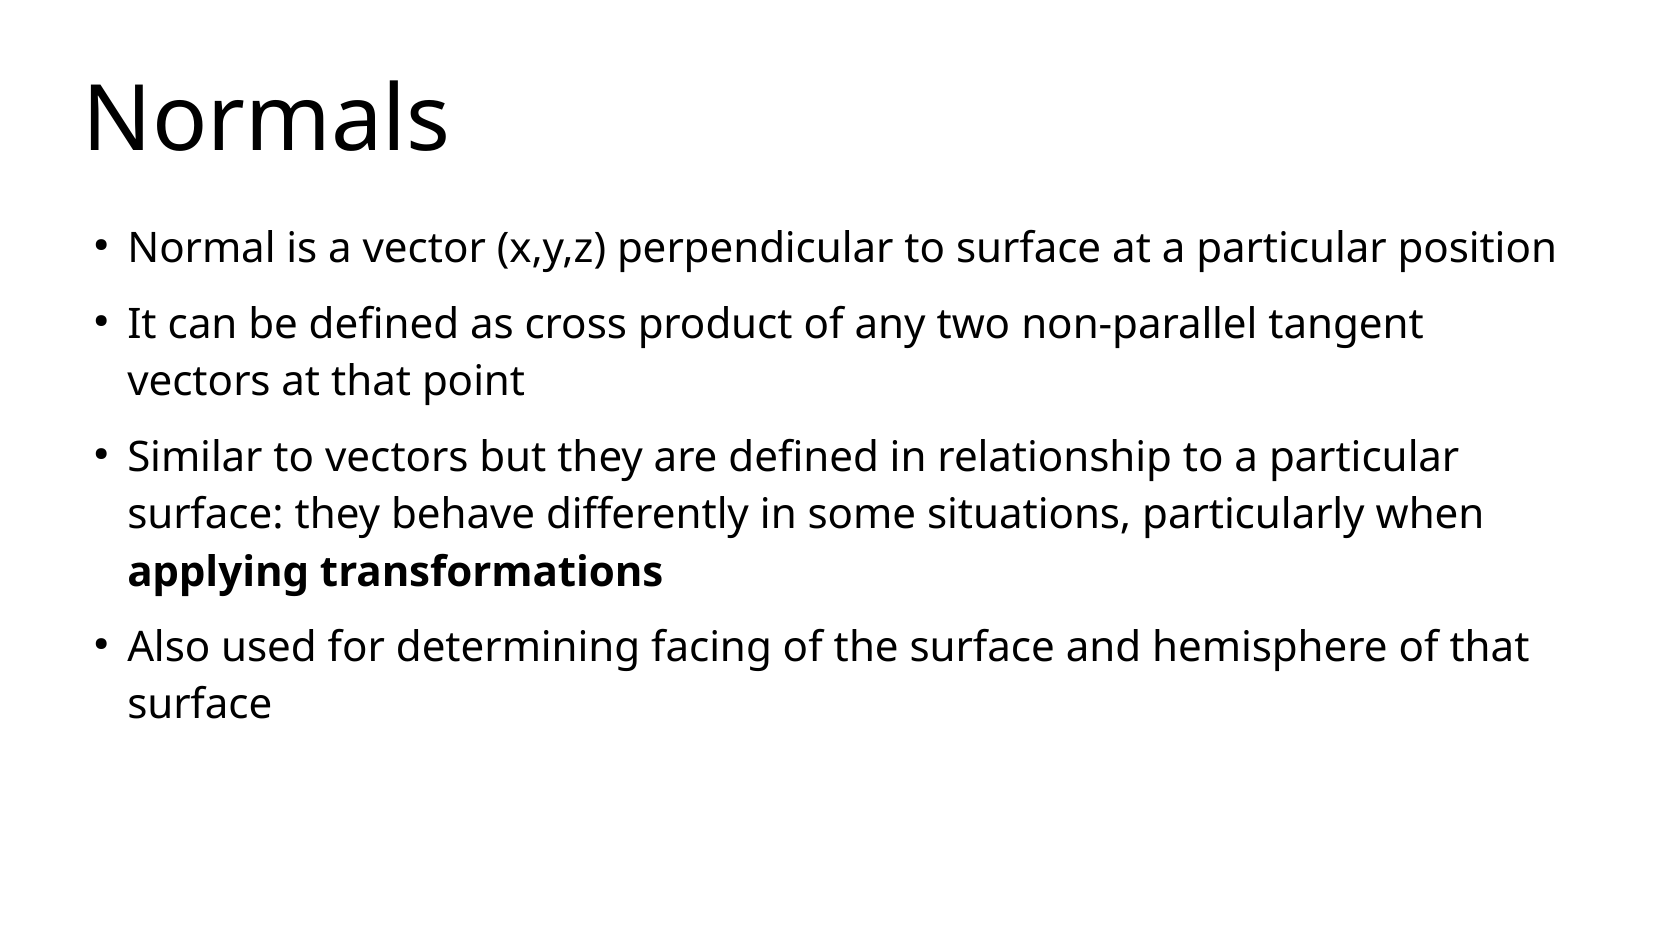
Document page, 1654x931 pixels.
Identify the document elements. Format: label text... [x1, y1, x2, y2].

list Normal is a vector (x,y,z) perpendicular to surface at a particular position It can be defined as cross product of any two non-parallel tangent vectors at that point Similar to vectors but they are defined in relationship to a particular surface: they behave differently in some situations, particularly when applying transformations Also used for determining facing of the surface and hemisphere of that surface [82, 217, 1571, 758]
title Normals [82, 37, 1571, 193]
